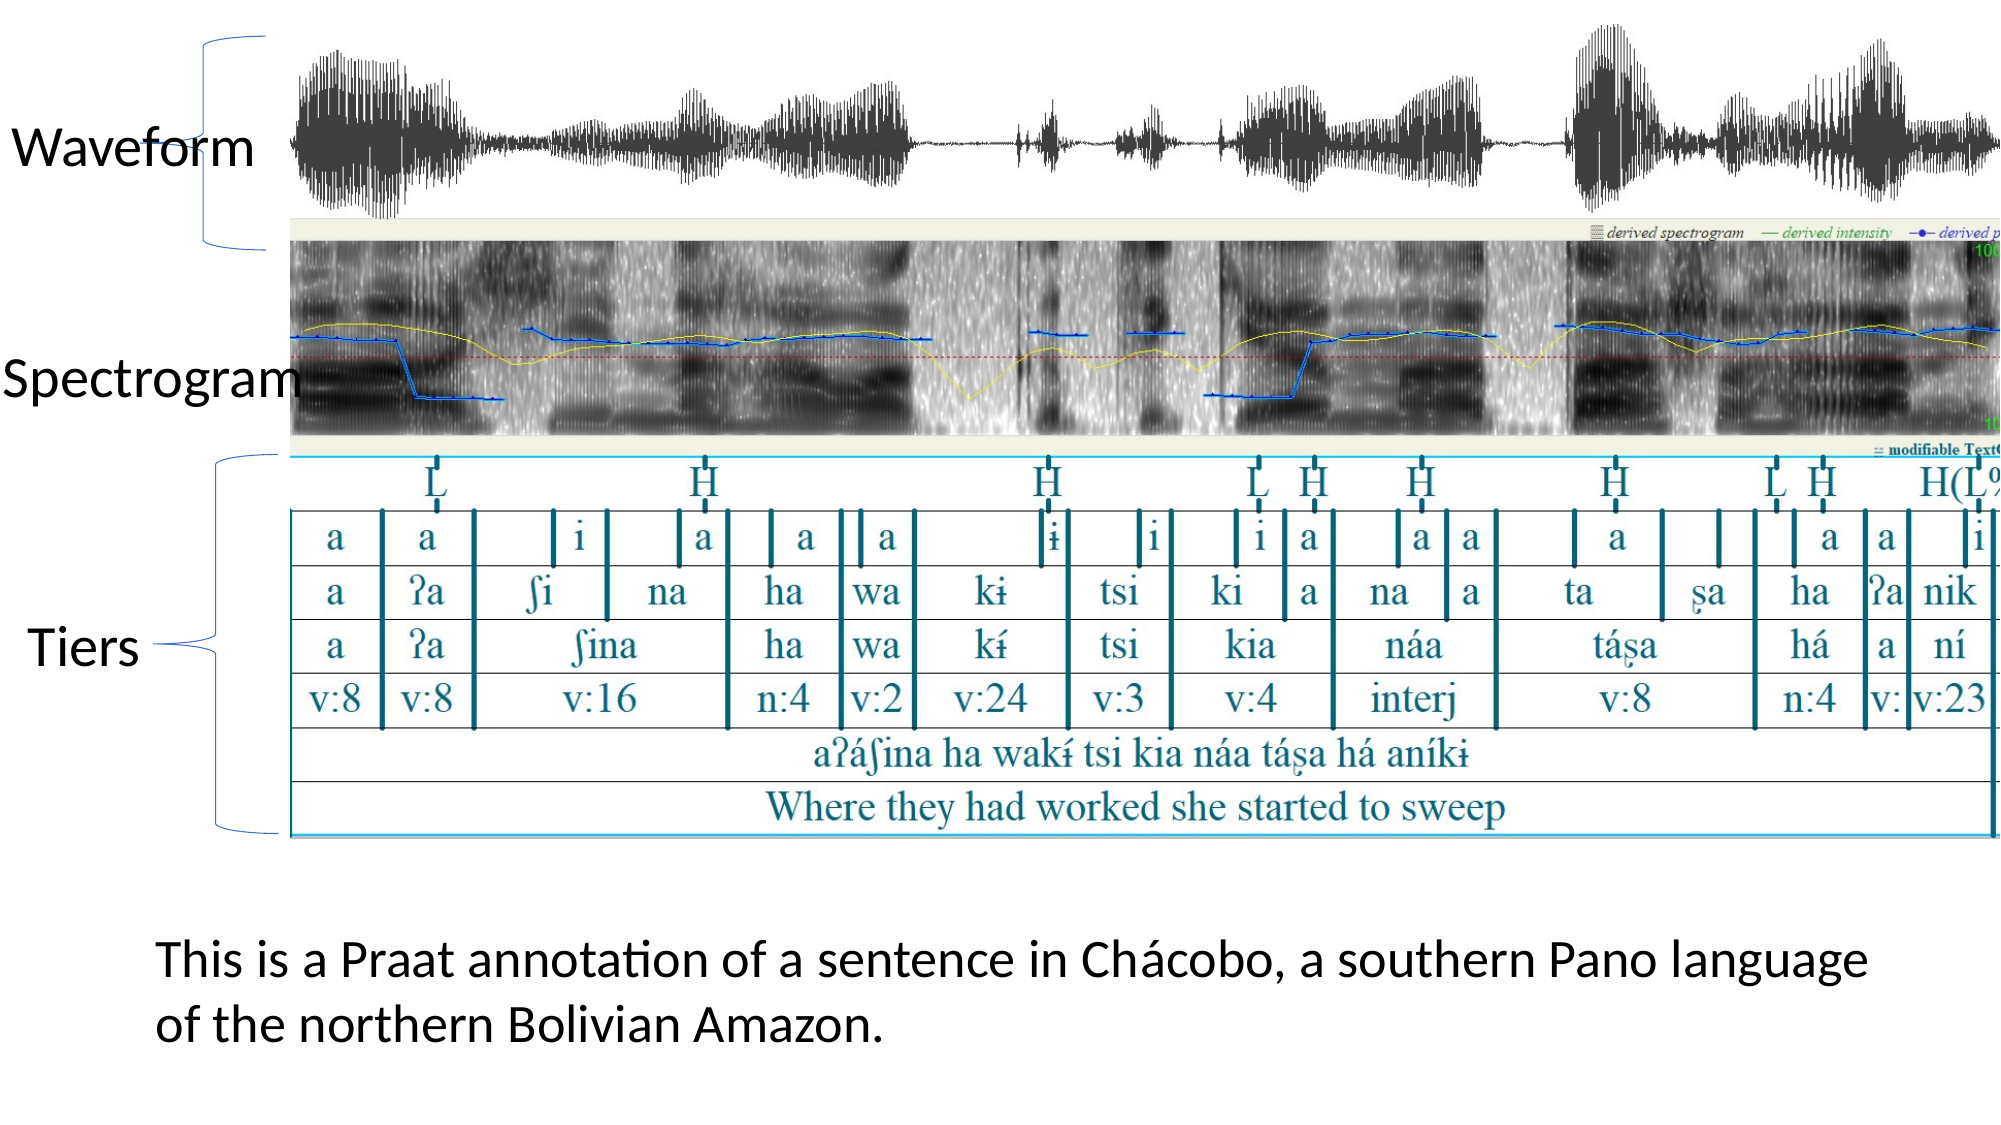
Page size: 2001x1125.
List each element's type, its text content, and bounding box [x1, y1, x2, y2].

text_box Spectrogram [0, 332, 323, 418]
text_box Tiers [12, 601, 158, 687]
text_box This is a Praat annotation of a sentence in Chácobo, a southern Pano language of the northern Bolivian Amazon. [140, 915, 1910, 1063]
text_box Waveform [0, 100, 275, 187]
picture [290, 24, 2000, 839]
